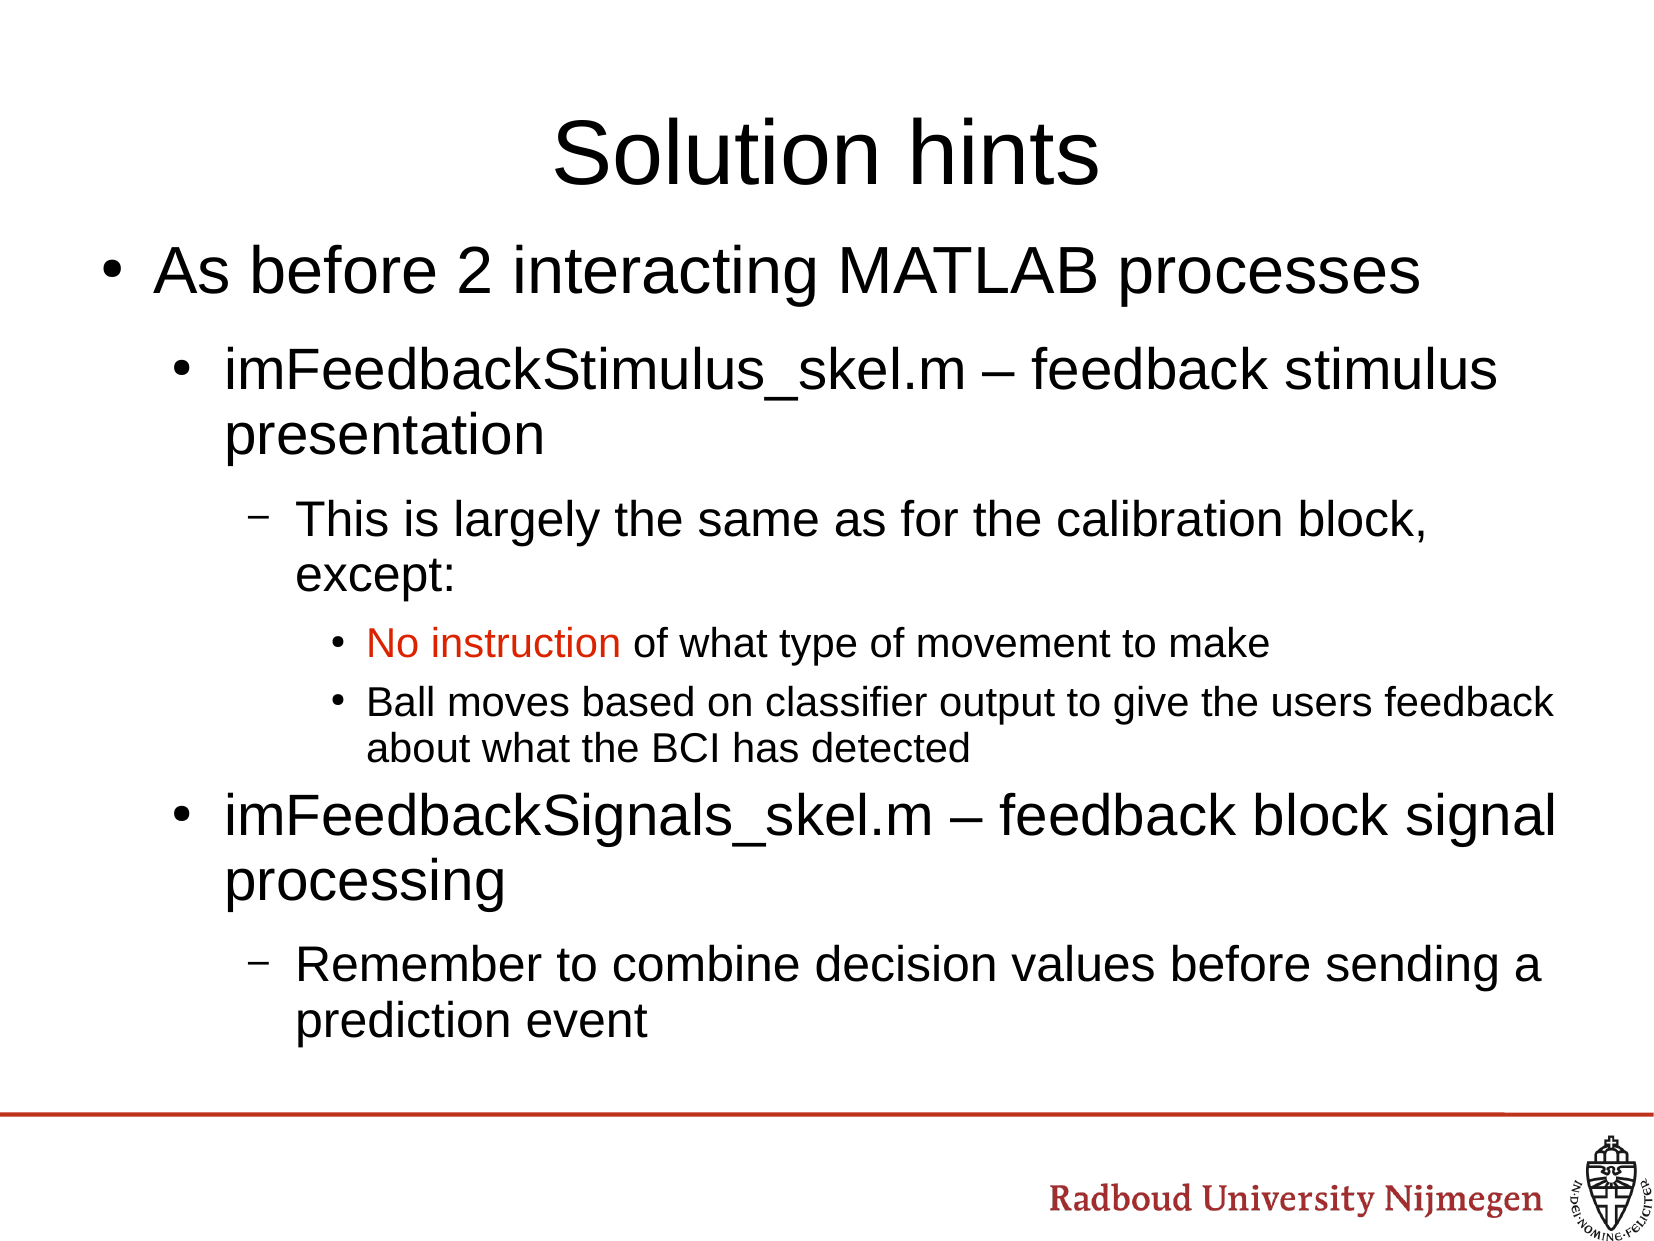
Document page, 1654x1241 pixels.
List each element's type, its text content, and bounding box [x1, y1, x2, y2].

list As before 2 interacting MATLAB processes imFeedbackStimulus_skel.m – feedback stimulus presentation This is largely the same as for the calibration block, except: No instruction of what type of movement to make Ball moves based on classifier output to give the users feedback about what the BCI has detected imFeedbackSignals_skel.m – feedback block signal processing Remember to combine decision values before sending a prediction event [82, 232, 1571, 1109]
title Solution hints [82, 49, 1571, 232]
picture [1050, 1134, 1654, 1241]
